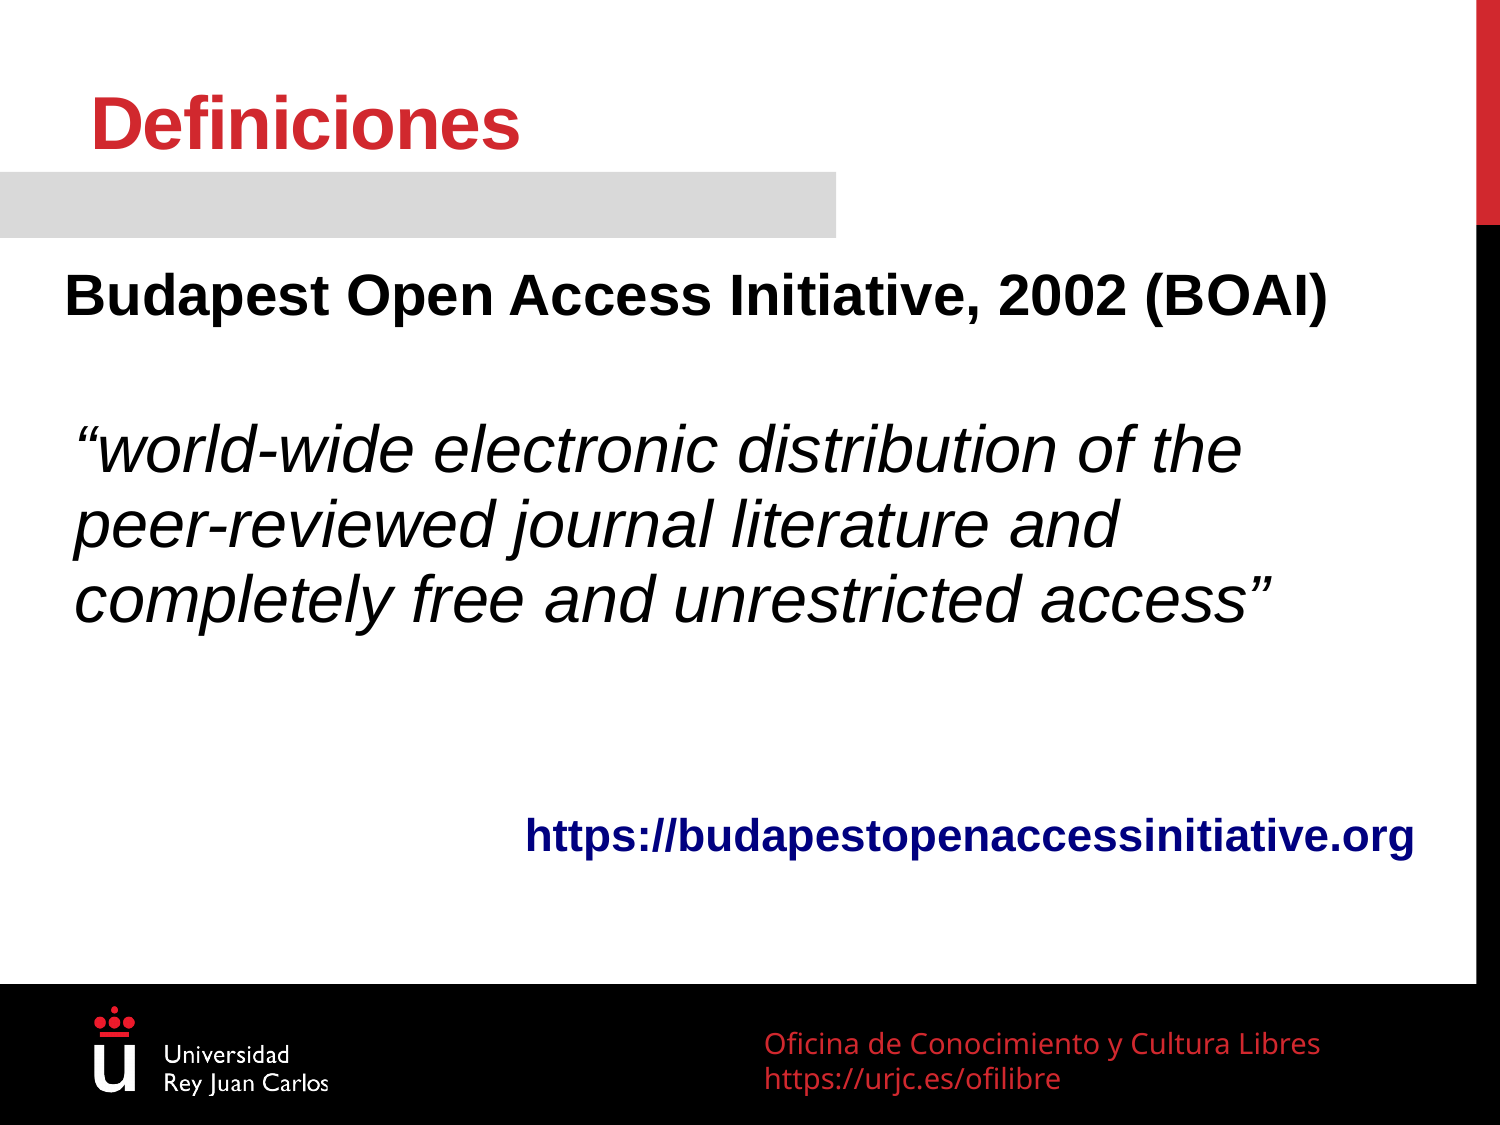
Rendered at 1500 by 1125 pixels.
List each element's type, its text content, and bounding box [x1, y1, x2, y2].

text_box “world-wide electronic distribution of the peer-reviewed journal literature and completely free and unrestricted access” [60, 404, 1426, 662]
title [75, 172, 1026, 250]
text_box [0, 171, 837, 238]
text_box Definiciones [0, 24, 1326, 172]
text_box Budapest Open Access Initiative, 2002 (BOAI) [49, 254, 1426, 361]
text_box Oficina de Conocimiento y Cultura Libres https://urjc.es/ofilibre [748, 1017, 1500, 1125]
text_box https://budapestopenaccessinitiative.org [510, 802, 1434, 886]
text_box [0, 984, 1500, 1125]
picture [94, 1006, 328, 1096]
